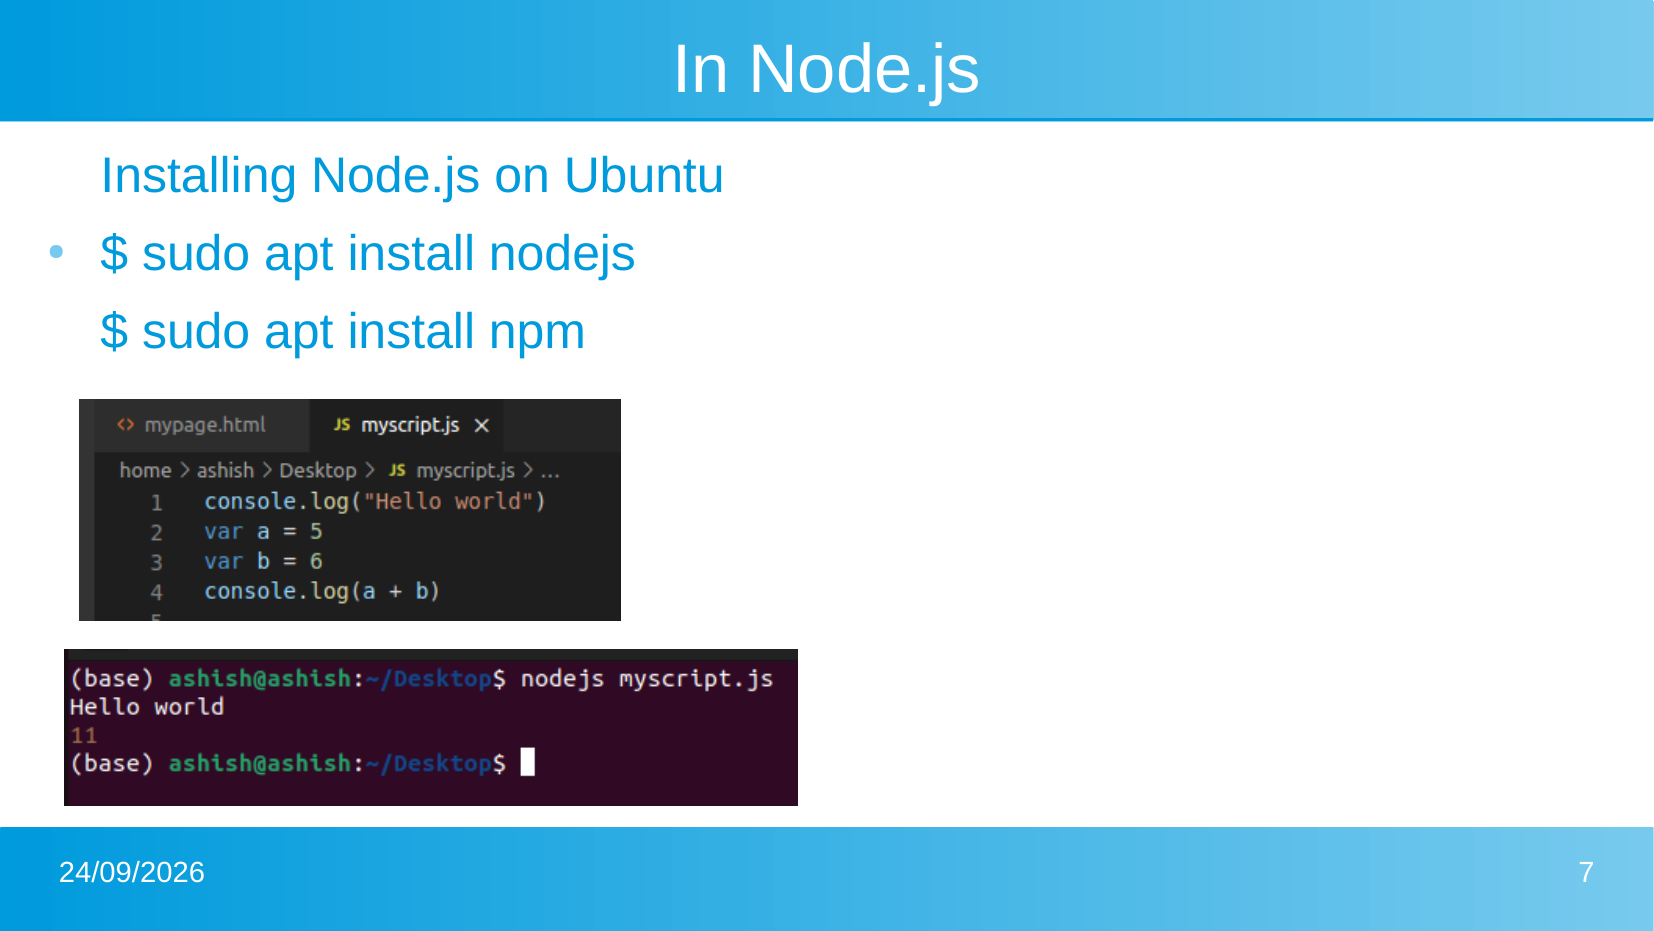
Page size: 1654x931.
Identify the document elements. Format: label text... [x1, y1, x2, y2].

title In Node.js [59, 29, 1595, 108]
picture [64, 649, 798, 806]
picture [79, 399, 621, 621]
list Installing Node.js on Ubuntu $ sudo apt install nodejs $ sudo apt install npm [29, 147, 1565, 739]
